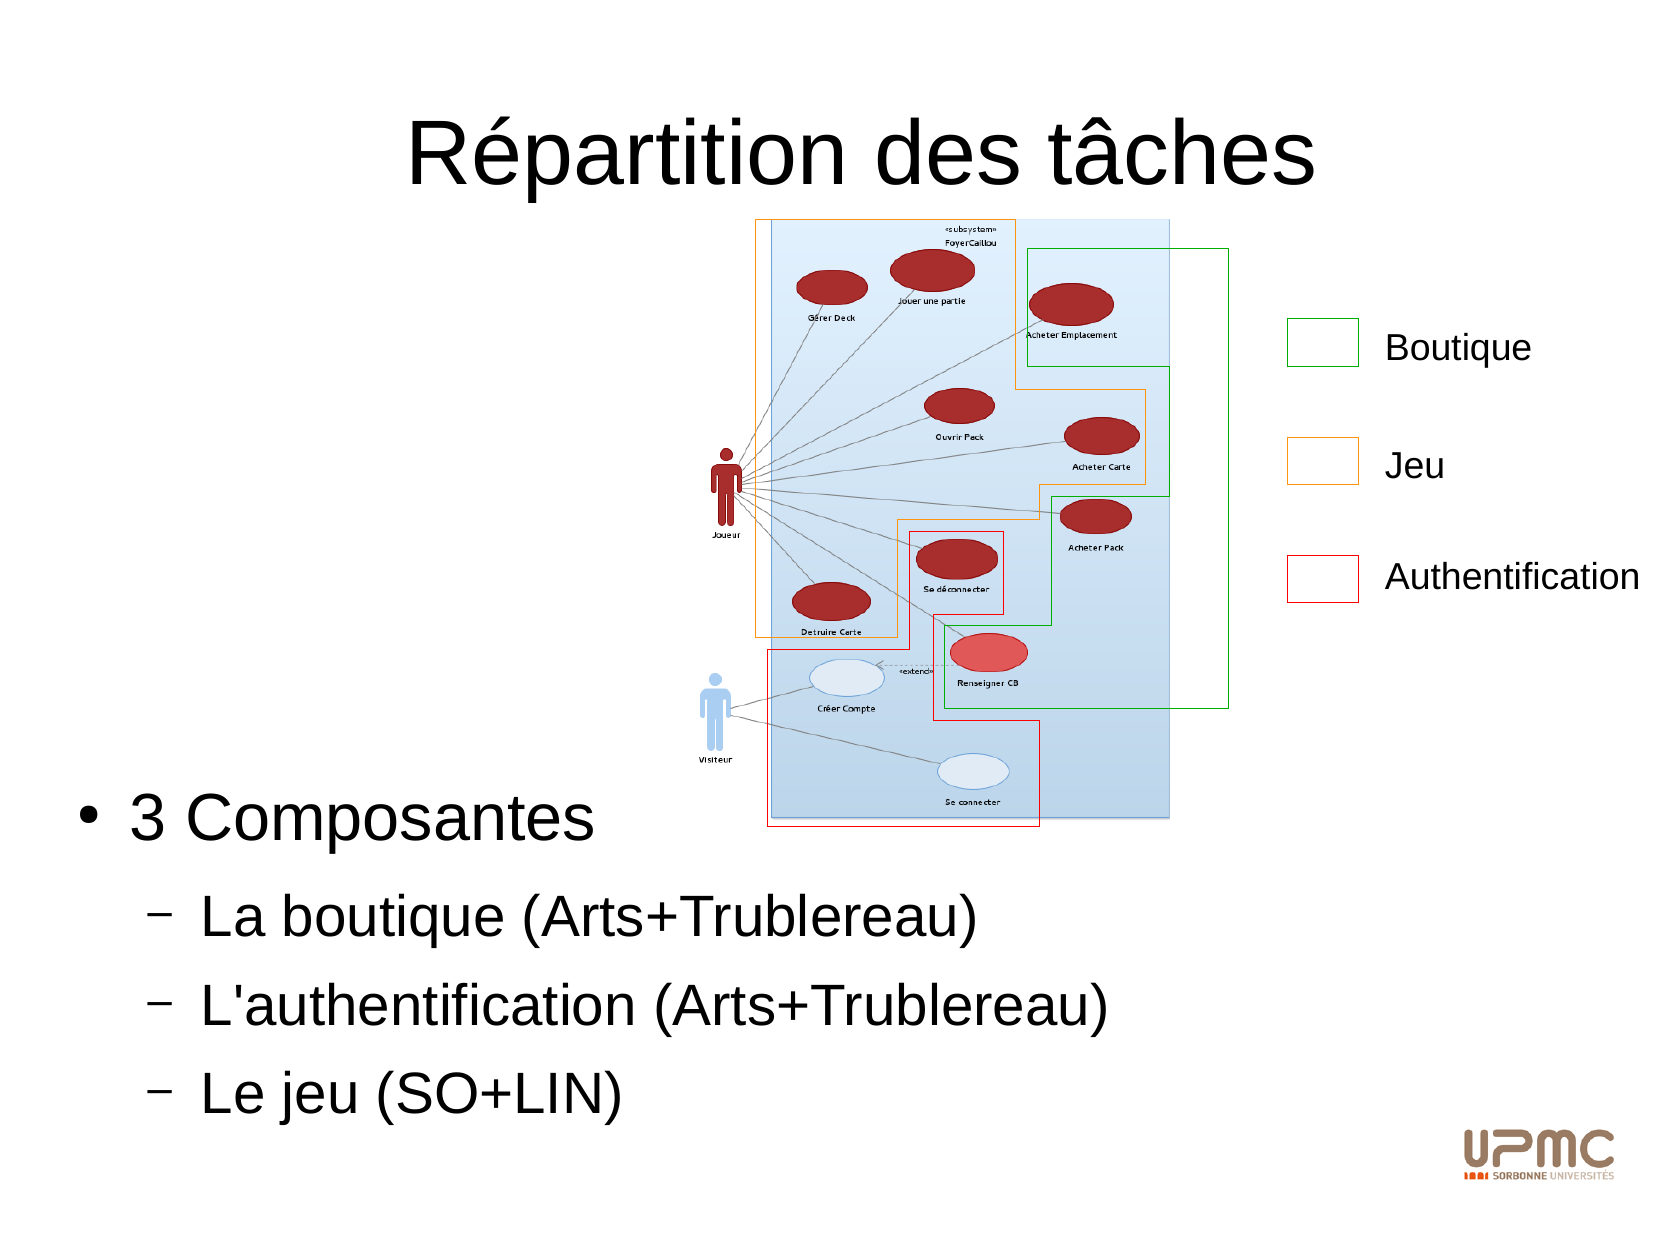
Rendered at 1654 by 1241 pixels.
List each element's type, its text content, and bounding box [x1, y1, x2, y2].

picture [756, 220, 1145, 637]
text_box Boutique [1370, 318, 1548, 376]
picture [768, 532, 1039, 820]
text_box Jeu [1370, 437, 1489, 494]
picture [1028, 249, 1170, 366]
list 3 Composantes La boutique (Arts+Trublereau) L'authentification (Arts+Trublereau) Le jeu (SO+LIN) [59, 779, 1548, 1241]
title Répartition des tâches [1170, 249, 1228, 257]
picture [659, 219, 1170, 820]
text_box Authentification [1370, 548, 1654, 615]
picture [945, 497, 1170, 708]
title Répartition des tâches [82, 49, 1571, 257]
picture [1464, 1104, 1614, 1205]
